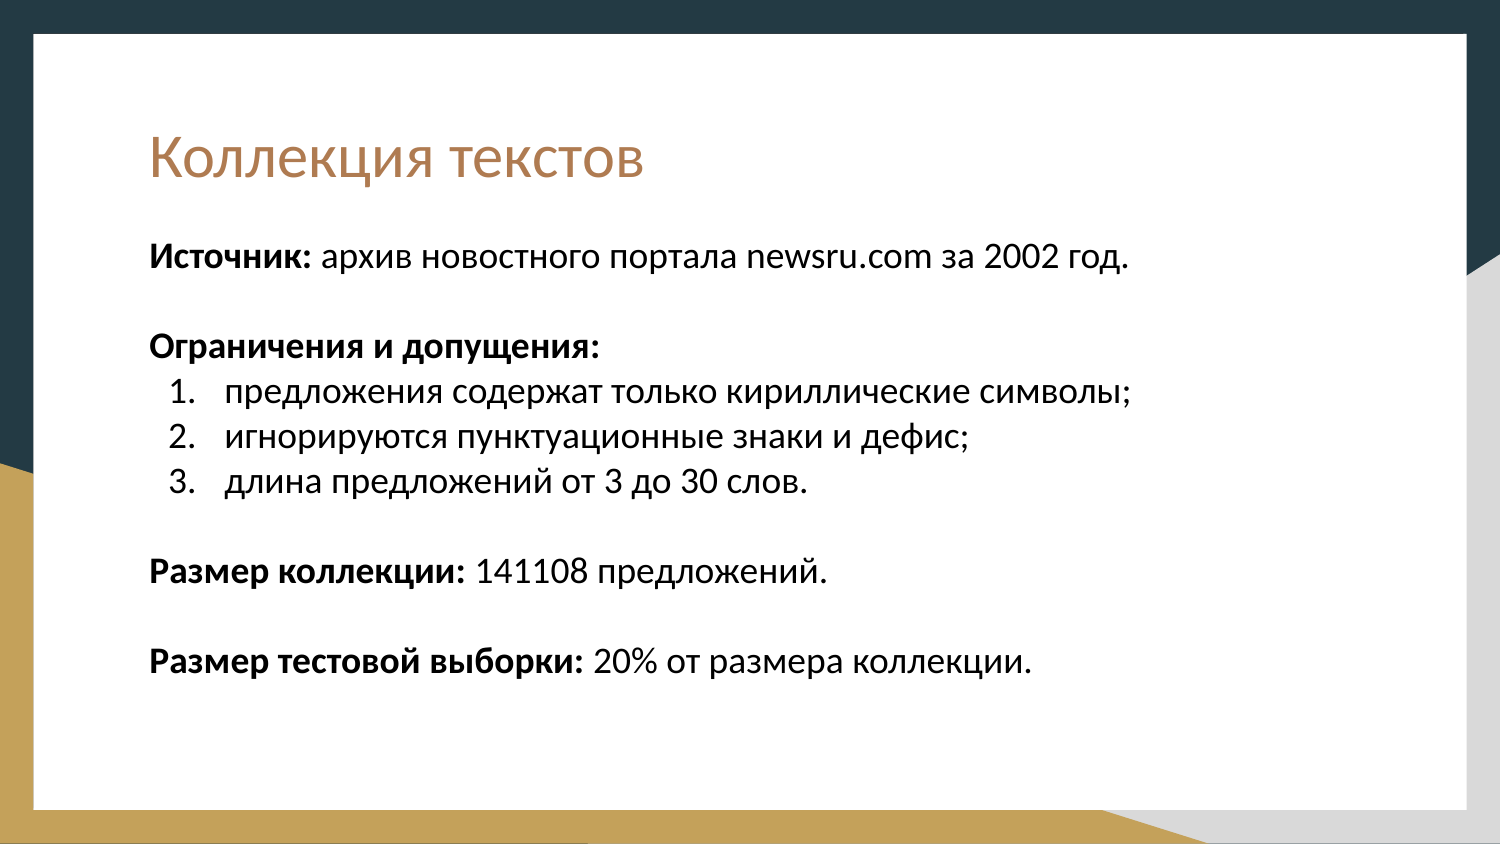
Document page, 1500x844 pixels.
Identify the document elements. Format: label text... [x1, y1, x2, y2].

list Источник: архив новостного портала newsru.com за 2002 год. Ограничения и допущения: предложения содержат только кириллические символы; игнорируются пунктуационные знаки и дефис; длина предложений от 3 до 30 слов. Размер коллекции: 141108 предложений. Размер тестовой выборки: 20% от размера коллекции. [134, 216, 1366, 740]
title Коллекция текстов [134, 99, 1366, 216]
